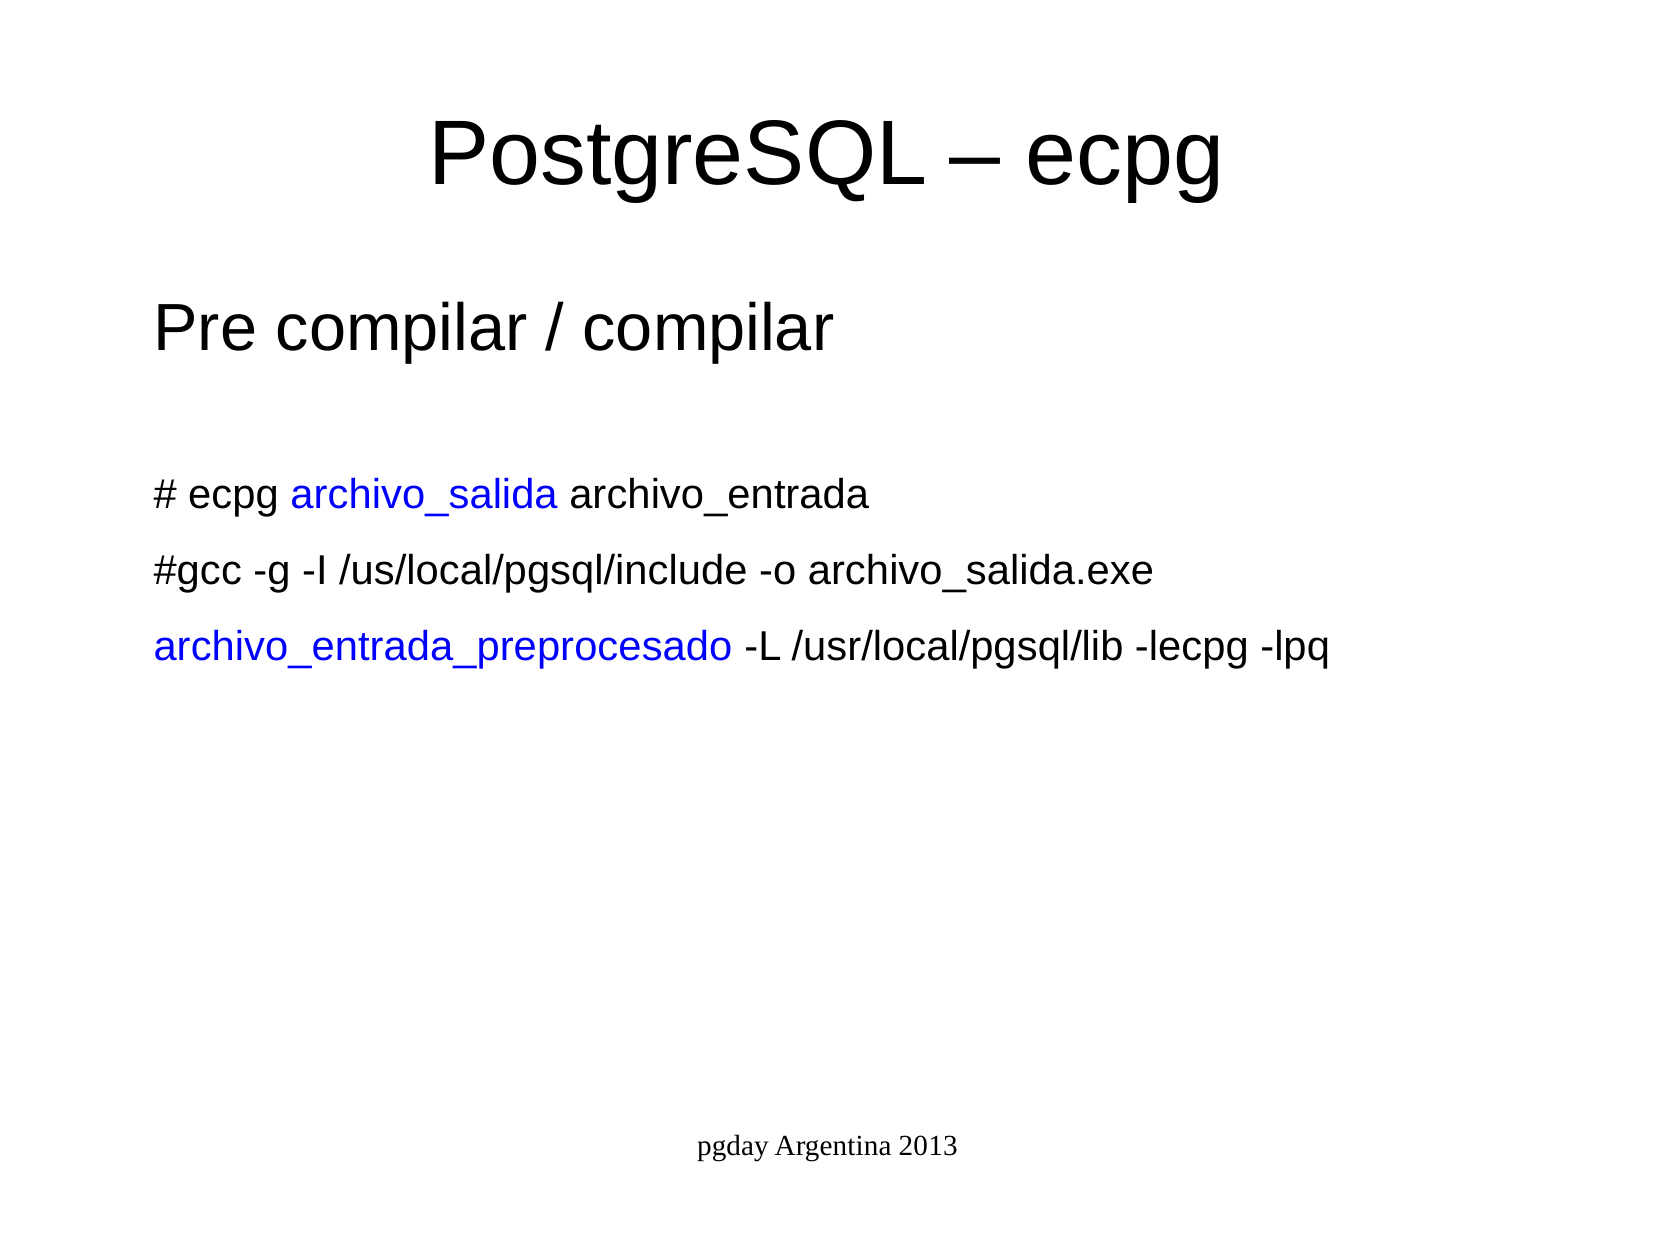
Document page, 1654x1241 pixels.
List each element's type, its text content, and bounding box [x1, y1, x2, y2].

list Pre compilar / compilar # ecpg archivo_salida archivo_entrada #gcc -g -I /us/local/pgsql/include -o archivo_salida.exe archivo_entrada_preprocesado -L /usr/local/pgsql/lib -lecpg -lpq [82, 290, 1538, 1010]
title PostgreSQL – ecpg [82, 49, 1571, 257]
